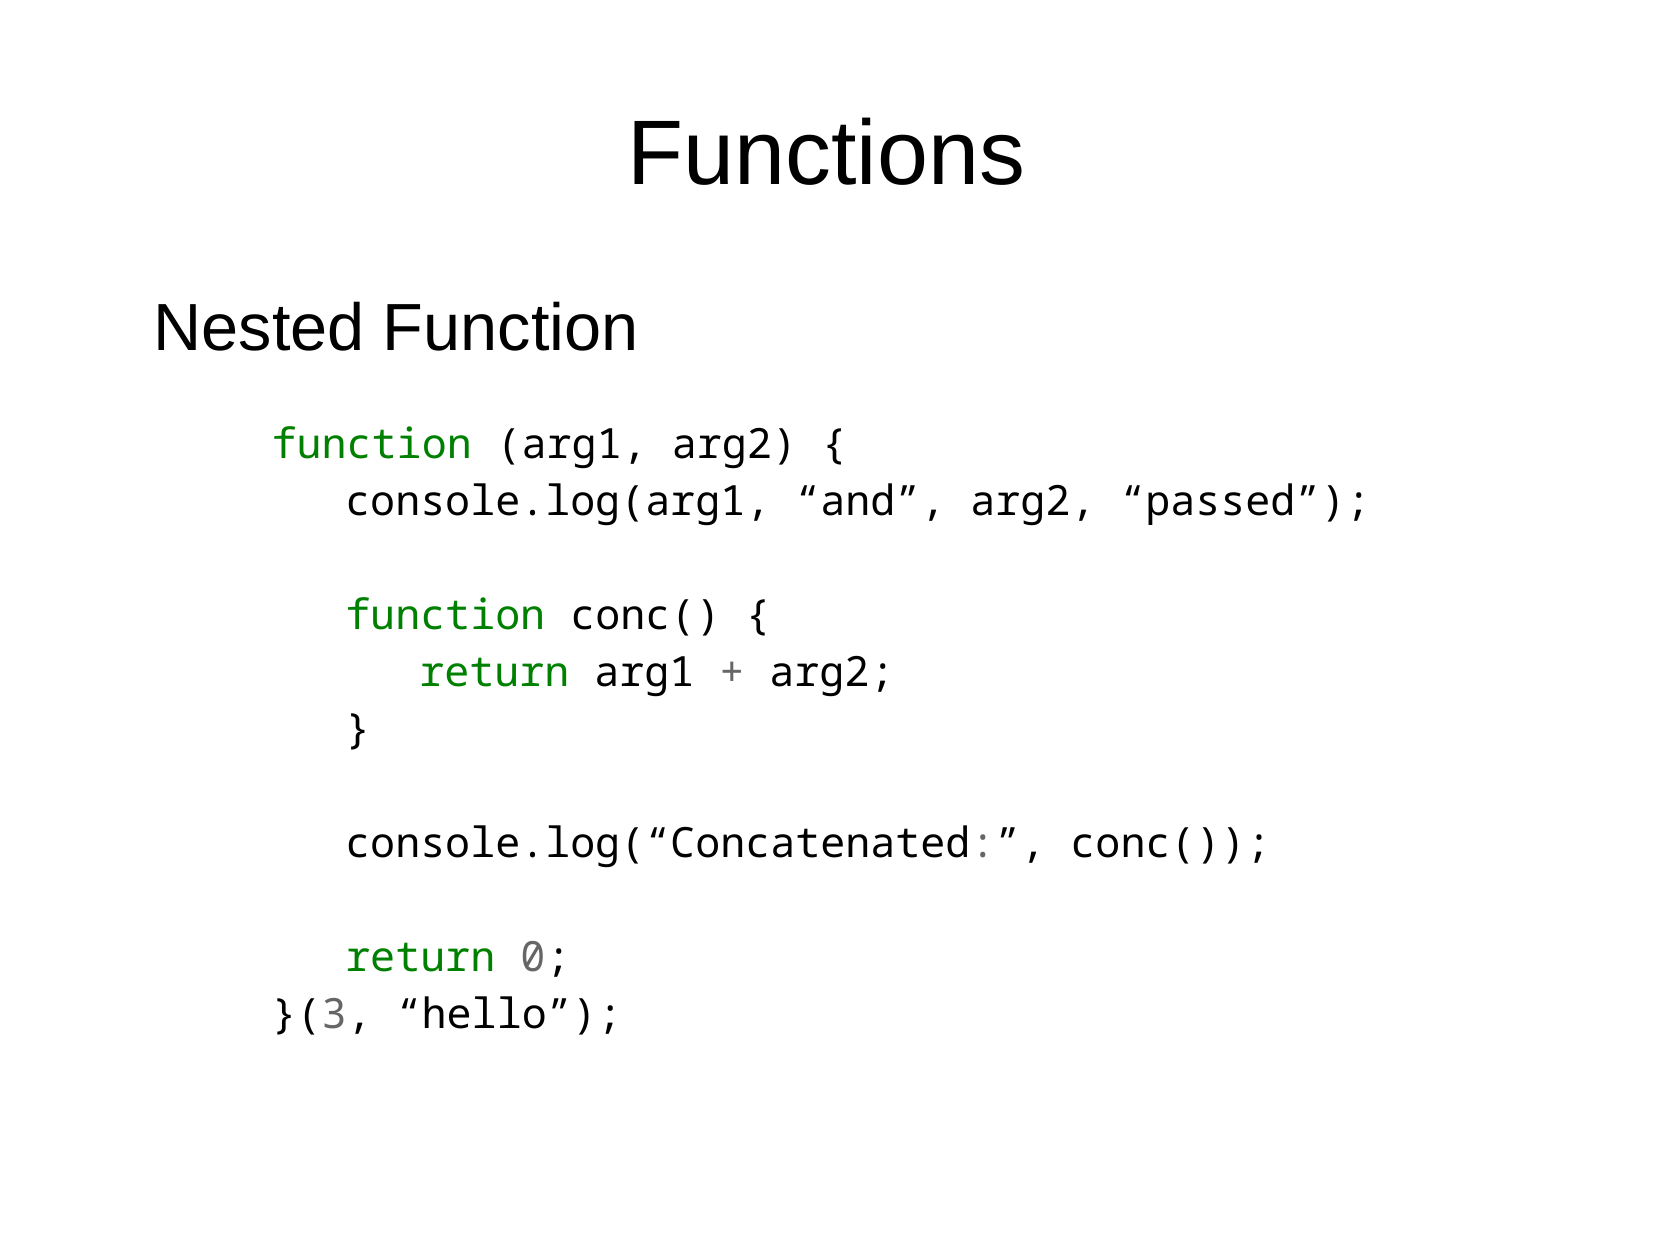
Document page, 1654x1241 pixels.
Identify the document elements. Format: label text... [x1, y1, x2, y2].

title Functions [82, 49, 1571, 257]
list Nested Function [82, 290, 1571, 1010]
text_box function (arg1, arg2) { console.log(arg1, “and”, arg2, “passed”); function conc() { return arg1 + arg2; } console.log(“Concatenated:”, conc()); return 0; }(3, “hello”); [271, 413, 1381, 948]
